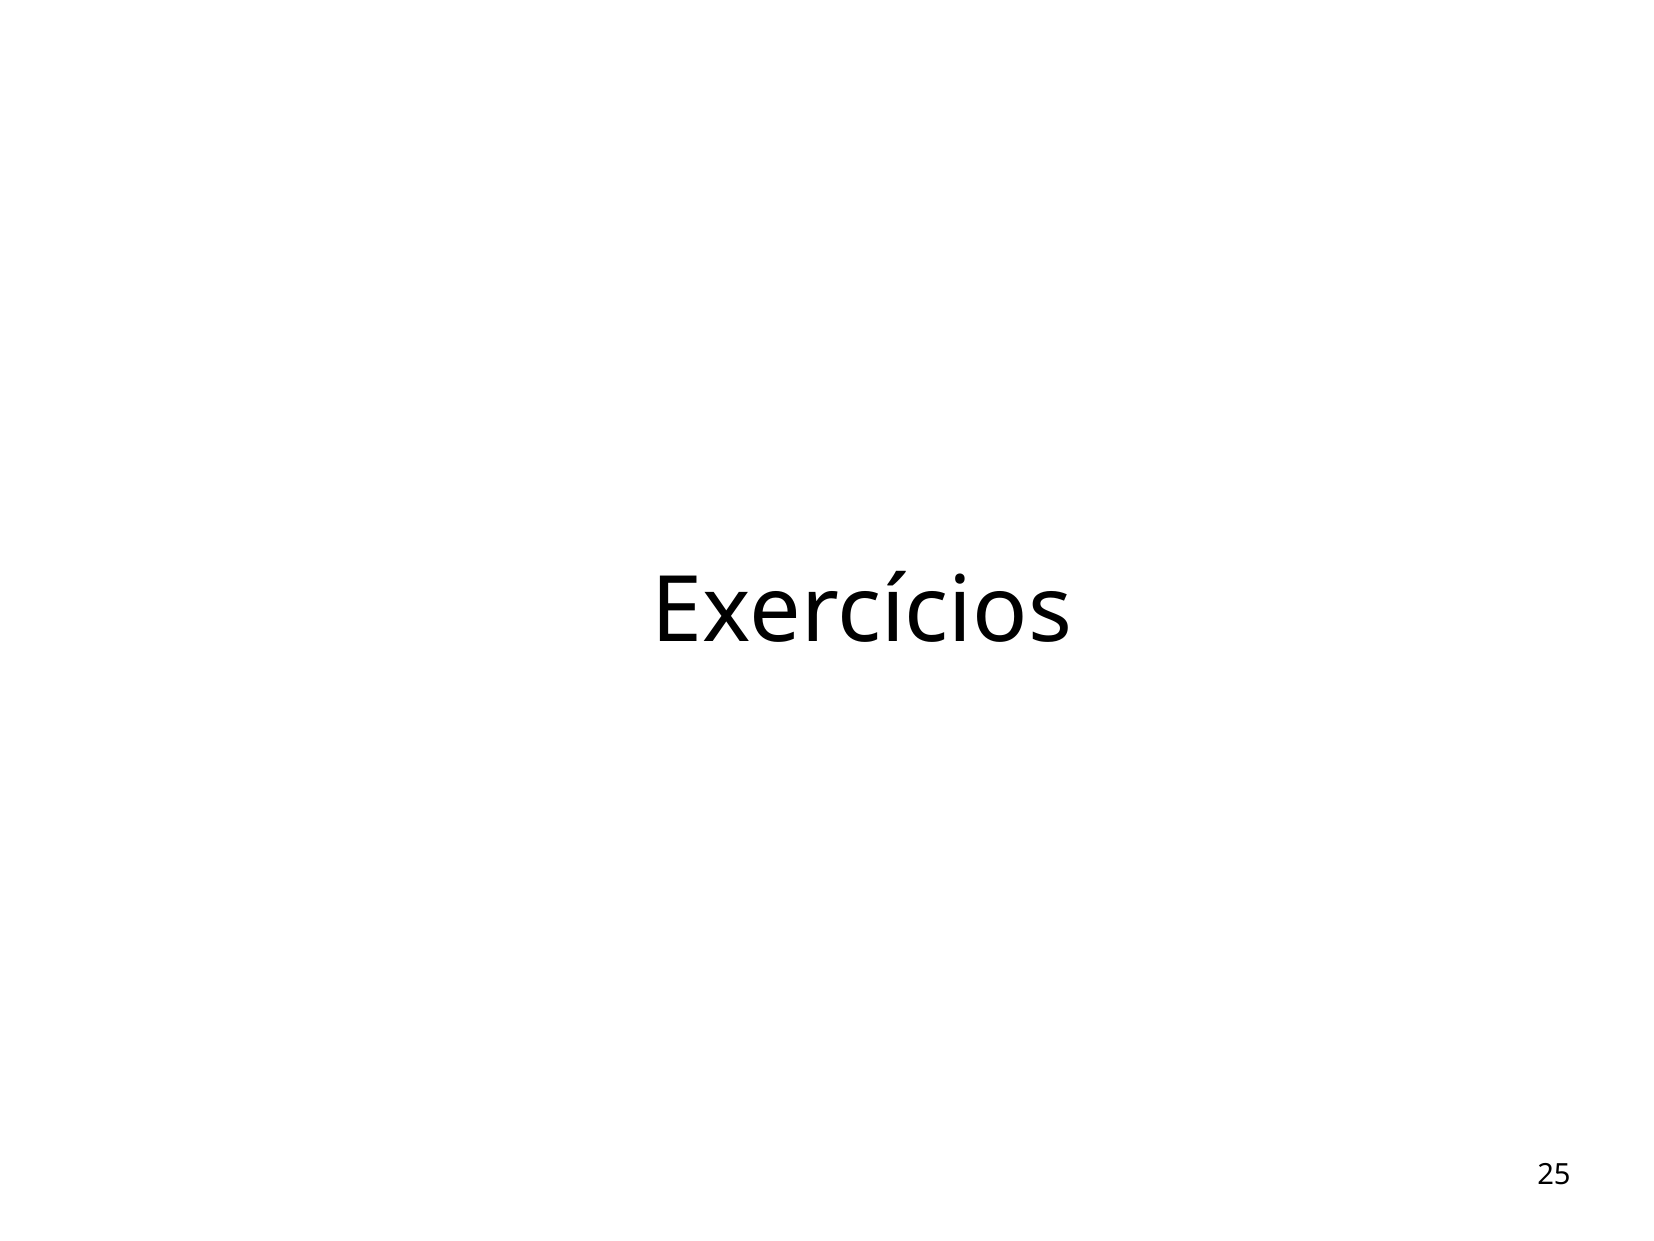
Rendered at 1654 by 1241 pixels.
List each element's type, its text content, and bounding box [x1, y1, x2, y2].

list Exercícios [285, 543, 1369, 697]
